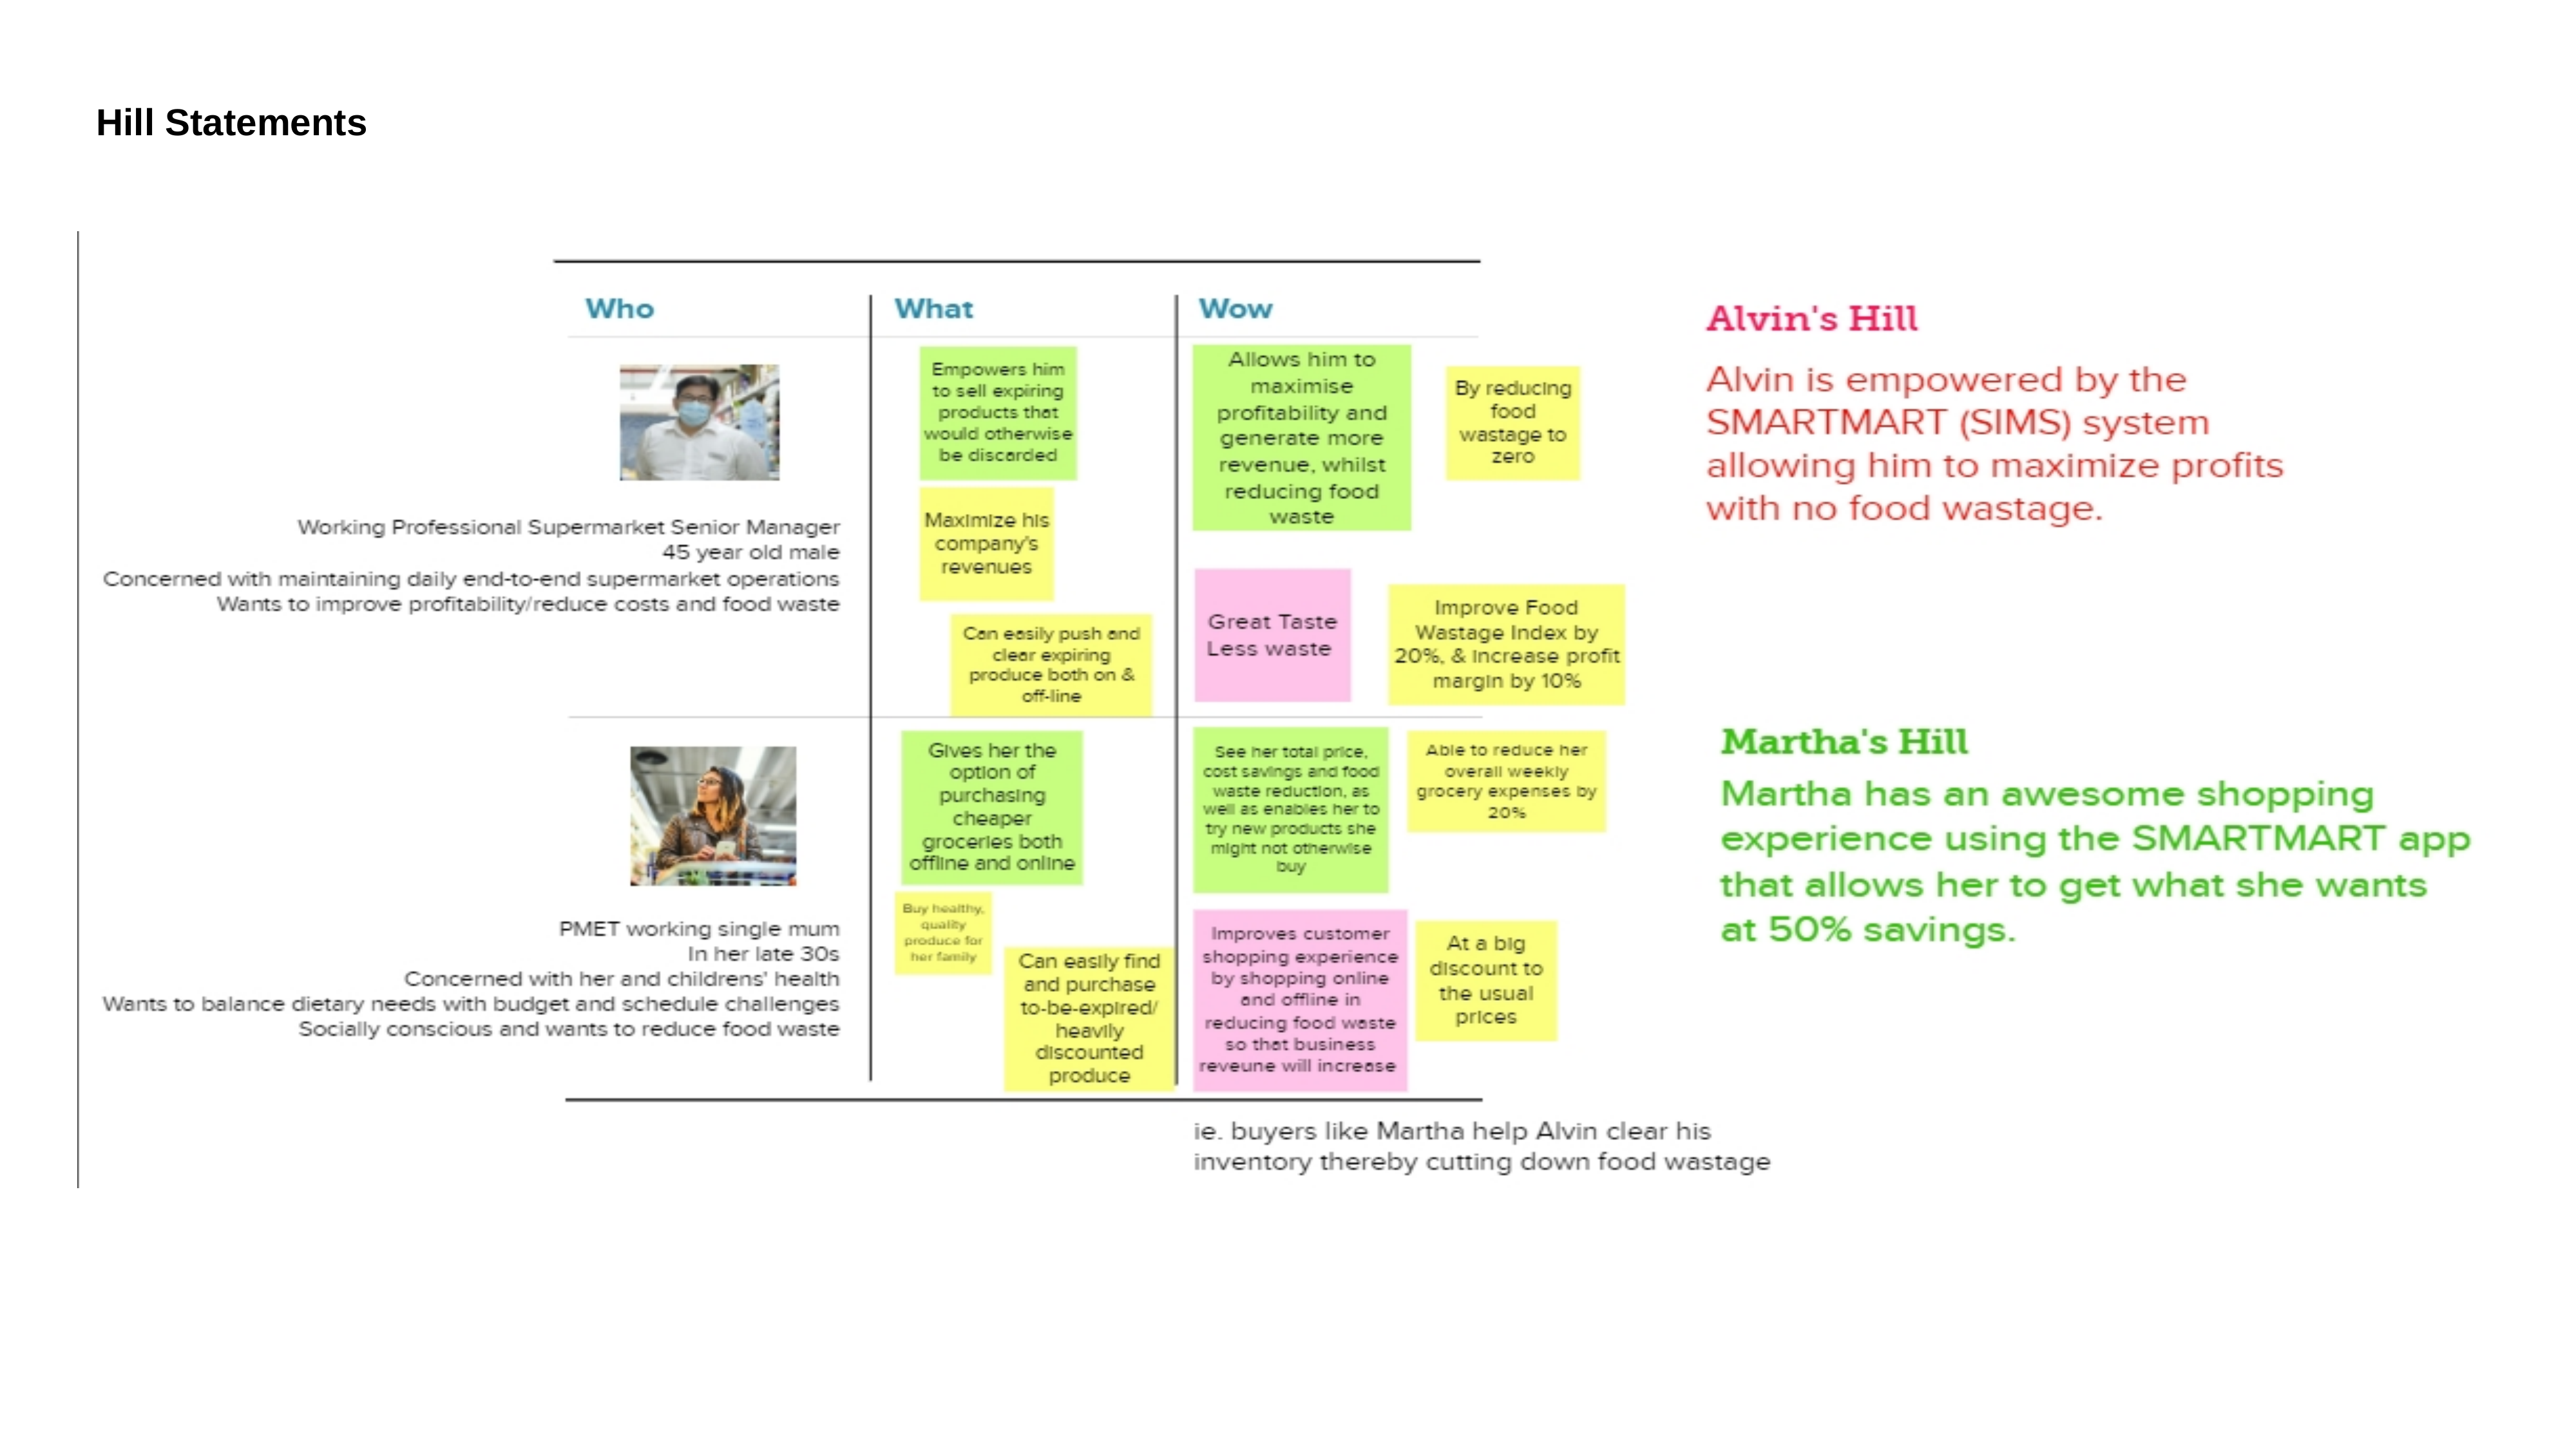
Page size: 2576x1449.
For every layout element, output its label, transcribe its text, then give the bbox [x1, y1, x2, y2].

text_box Hill Statements [87, 97, 378, 149]
picture [77, 231, 2503, 1189]
